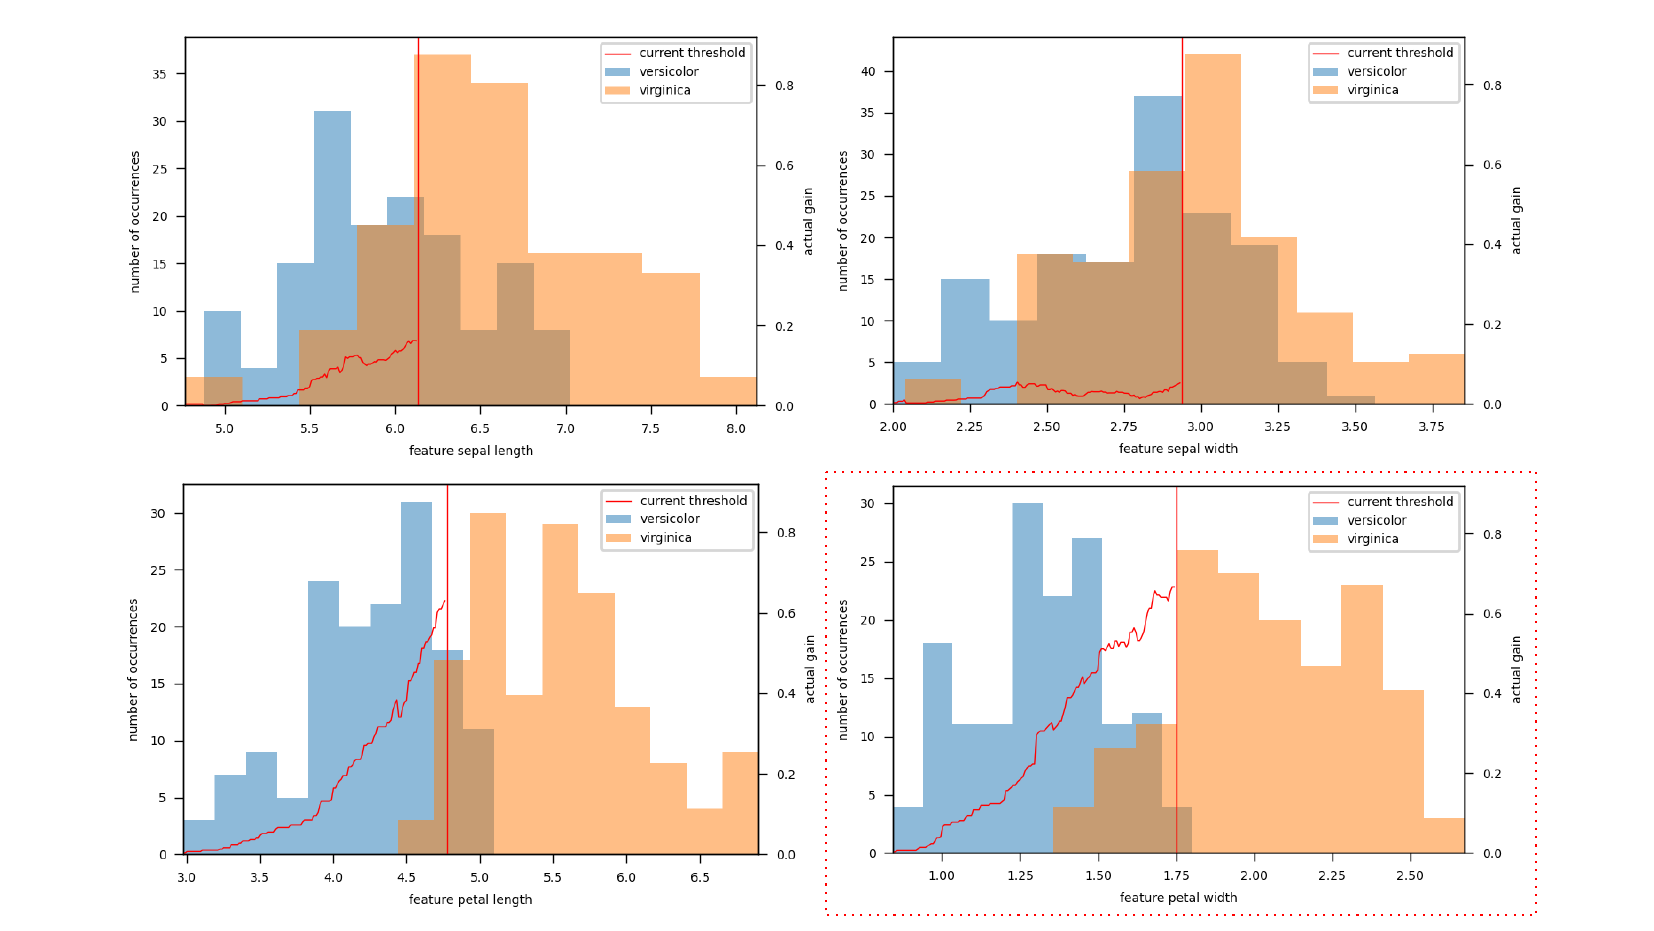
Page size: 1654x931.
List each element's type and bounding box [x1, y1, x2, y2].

picture [116, 470, 1535, 917]
picture [118, 23, 1535, 467]
